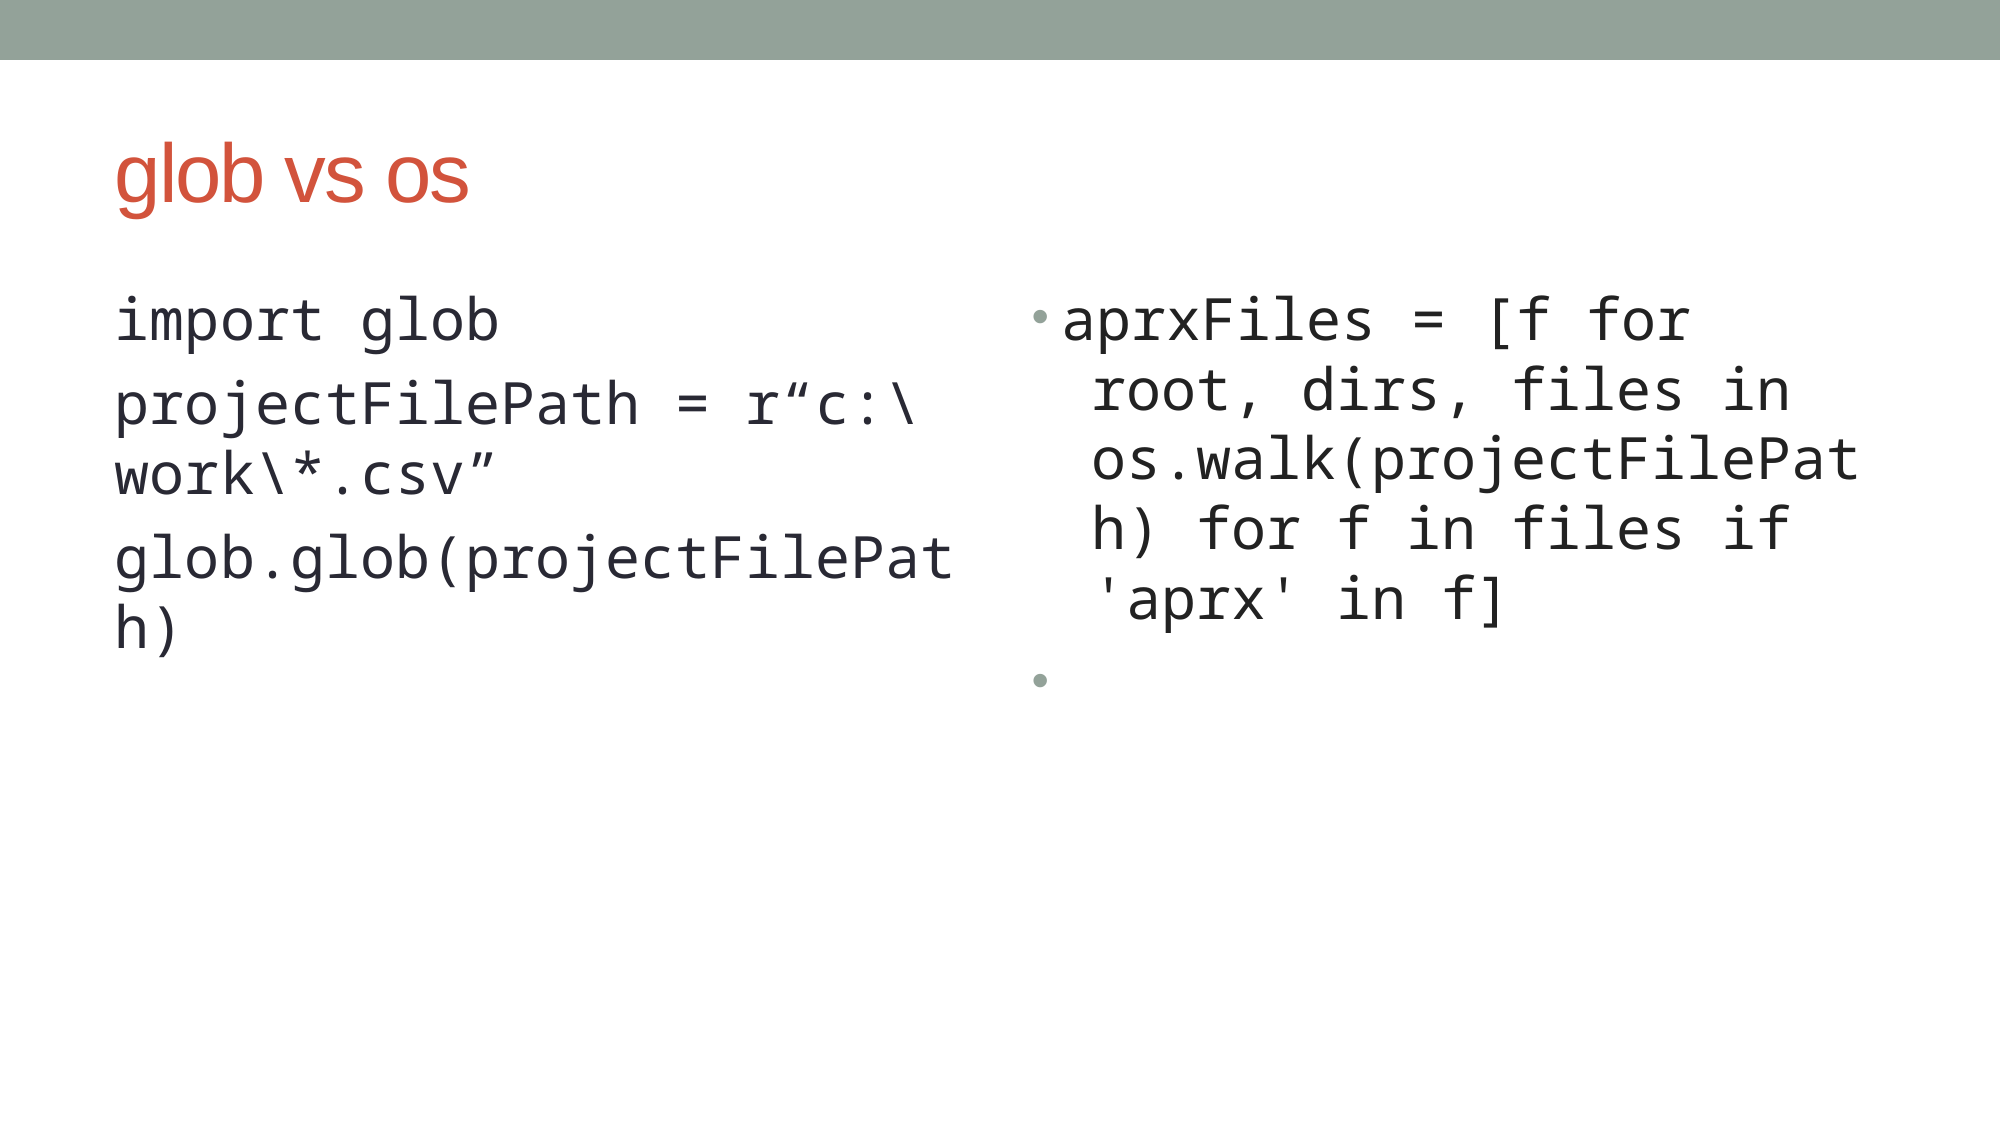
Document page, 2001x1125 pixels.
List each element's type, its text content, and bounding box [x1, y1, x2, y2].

title glob vs os [99, 87, 1900, 251]
list import glob projectFilePath = r“c:\work\*.csv” glob.glob(projectFilePath) [99, 274, 984, 1049]
list aprxFiles = [f for root, dirs, files in os.walk(projectFilePath) for f in files if 'aprx' in f] [1016, 274, 1901, 1049]
